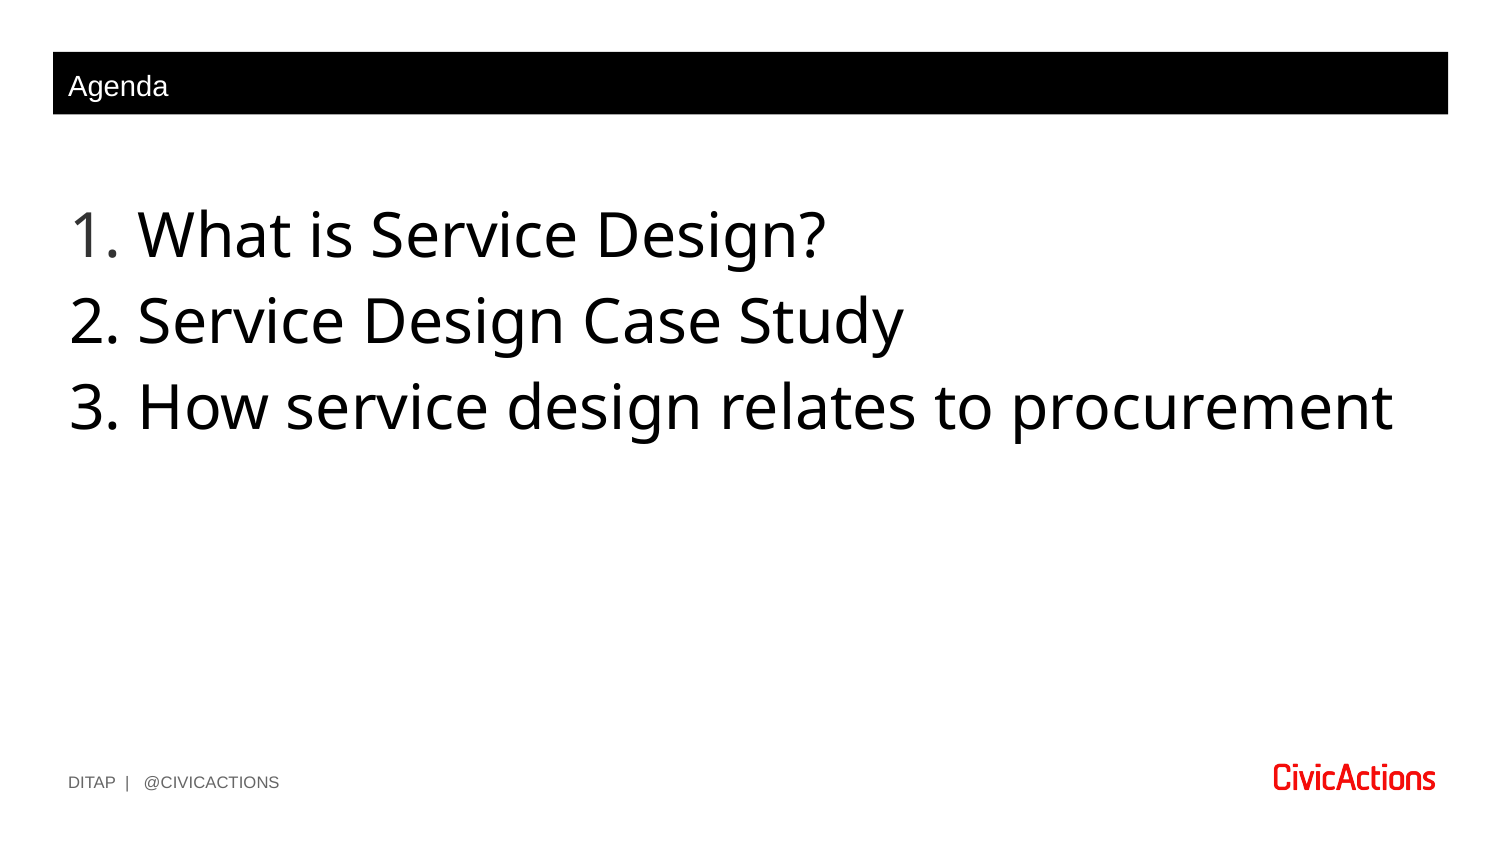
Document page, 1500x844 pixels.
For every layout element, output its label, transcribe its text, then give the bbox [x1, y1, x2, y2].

title Agenda [53, 51, 1449, 115]
list What is Service Design? Service Design Case Study How service design relates to procurement [53, 173, 1449, 272]
picture [1271, 758, 1438, 795]
